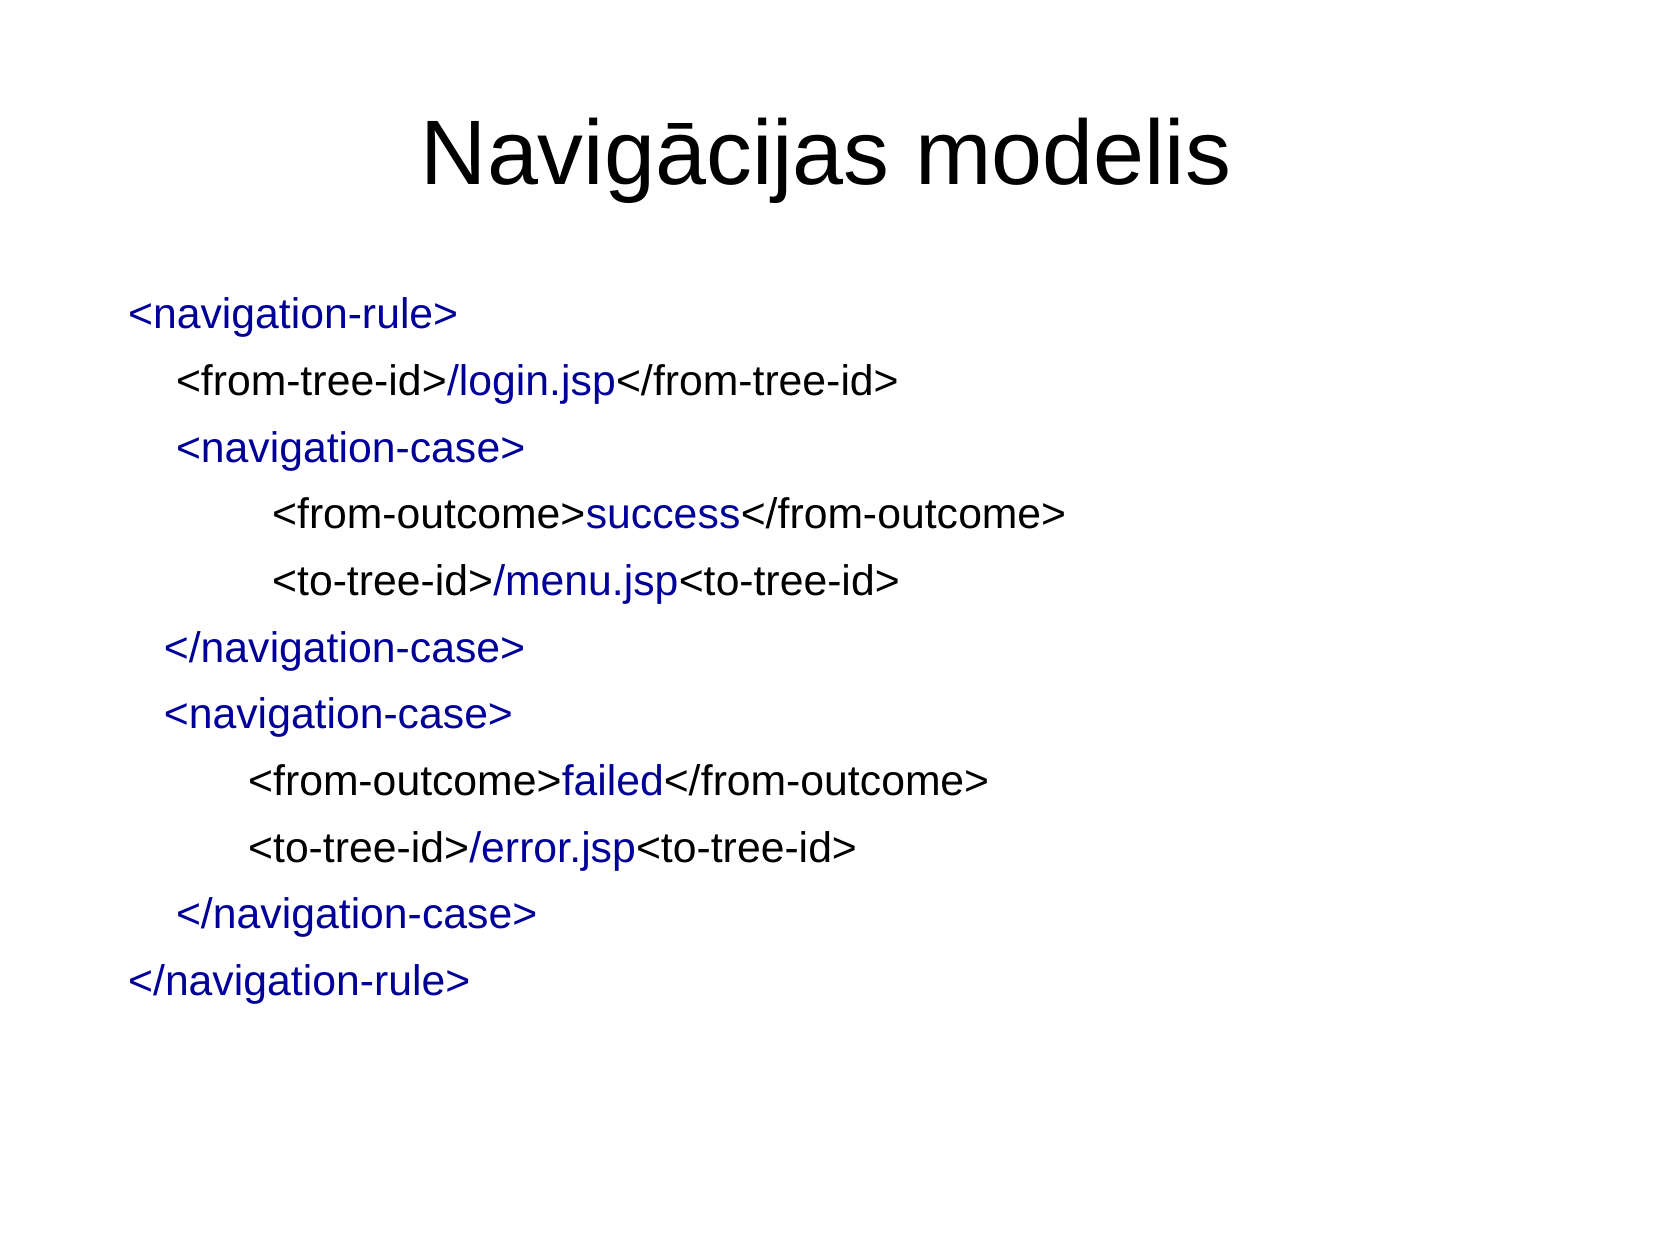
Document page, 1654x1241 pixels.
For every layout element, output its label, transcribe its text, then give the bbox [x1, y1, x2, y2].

title Navigācijas modelis [82, 49, 1571, 257]
list <navigation-rule> <from-tree-id>/login.jsp</from-tree-id> <navigation-case> <from-outcome>success</from-outcome> <to-tree-id>/menu.jsp<to-tree-id> </navigation-case> <navigation-case> <from-outcome>failed</from-outcome> <to-tree-id>/error.jsp<to-tree-id> </navigation-case> </navigation-rule> [82, 290, 1571, 1010]
